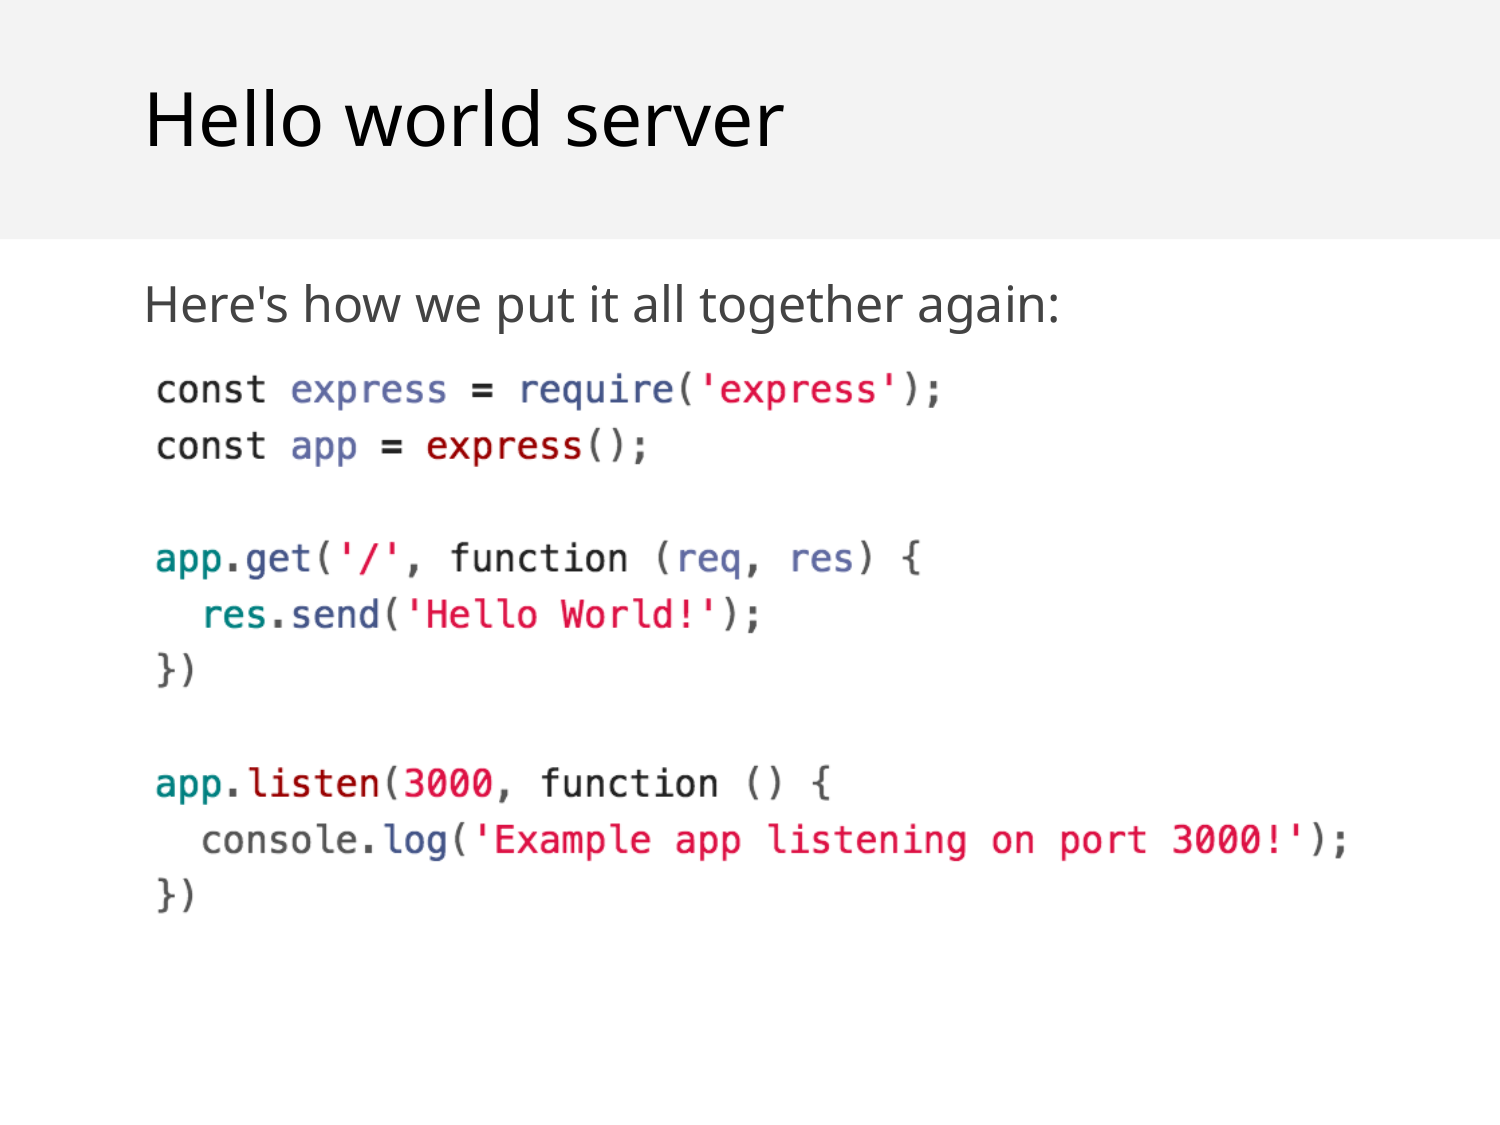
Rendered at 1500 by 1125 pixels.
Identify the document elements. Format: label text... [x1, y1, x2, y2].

picture [128, 418, 1372, 939]
title Hello world server [128, 56, 1372, 183]
list Here's how we put it all together again: [128, 248, 1372, 418]
